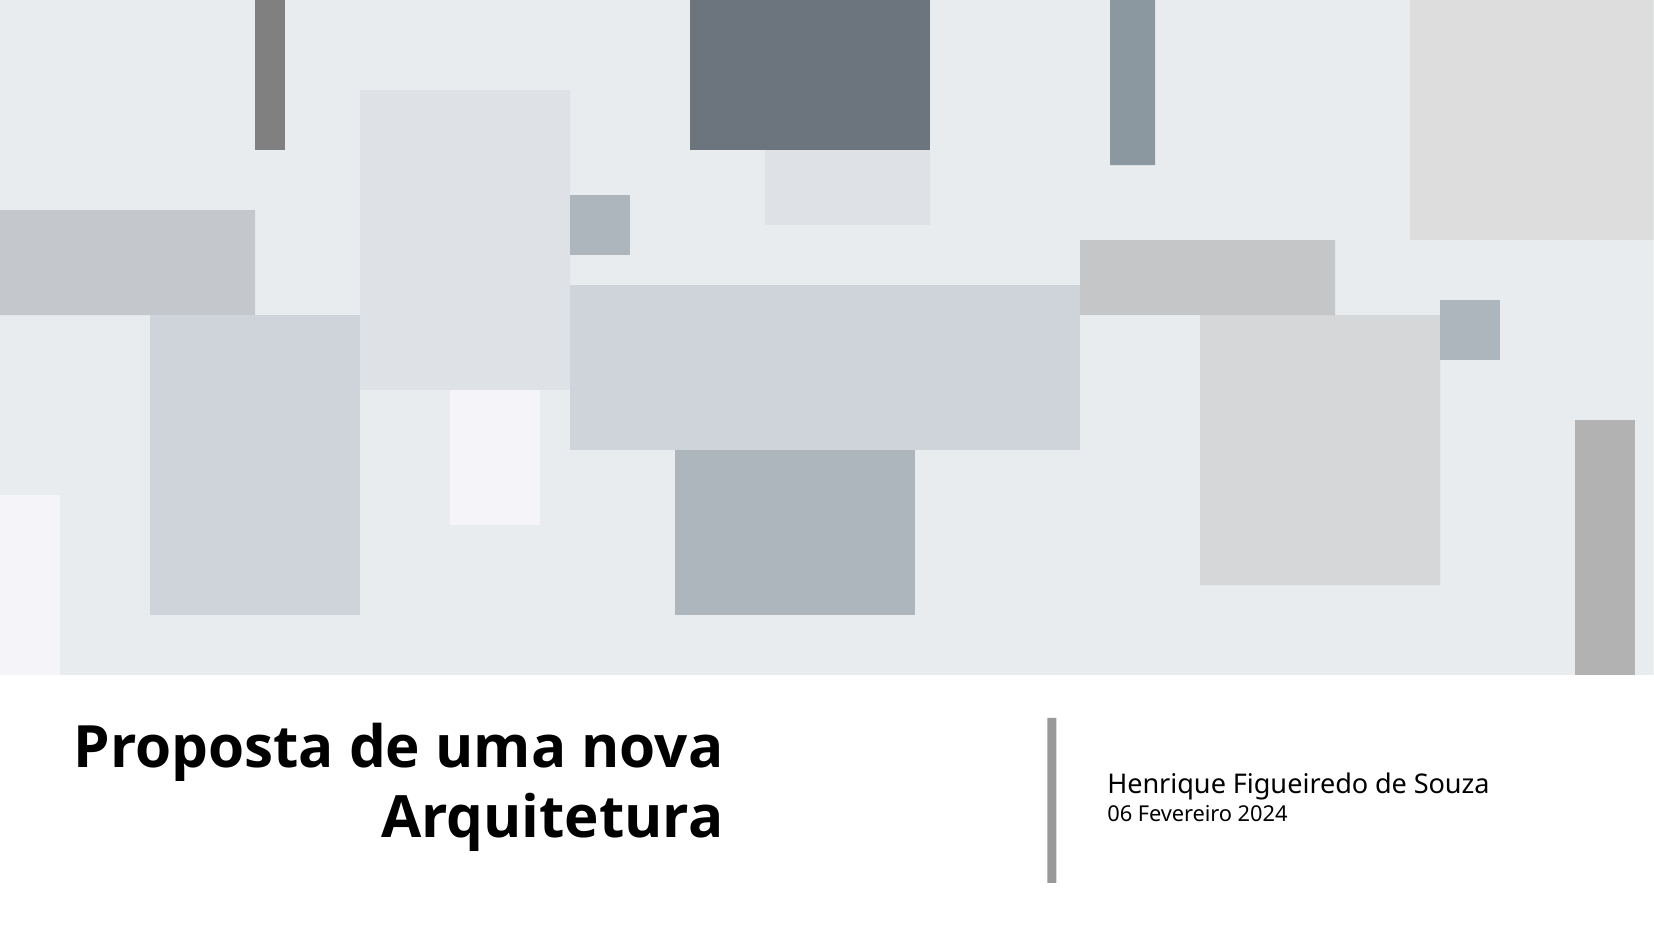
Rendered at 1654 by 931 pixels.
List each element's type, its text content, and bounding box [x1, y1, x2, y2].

text_box Henrique Figueiredo de Souza 06 Fevereiro 2024 [1092, 759, 1654, 863]
text_box Proposta de uma nova Arquitetura [59, 702, 945, 886]
